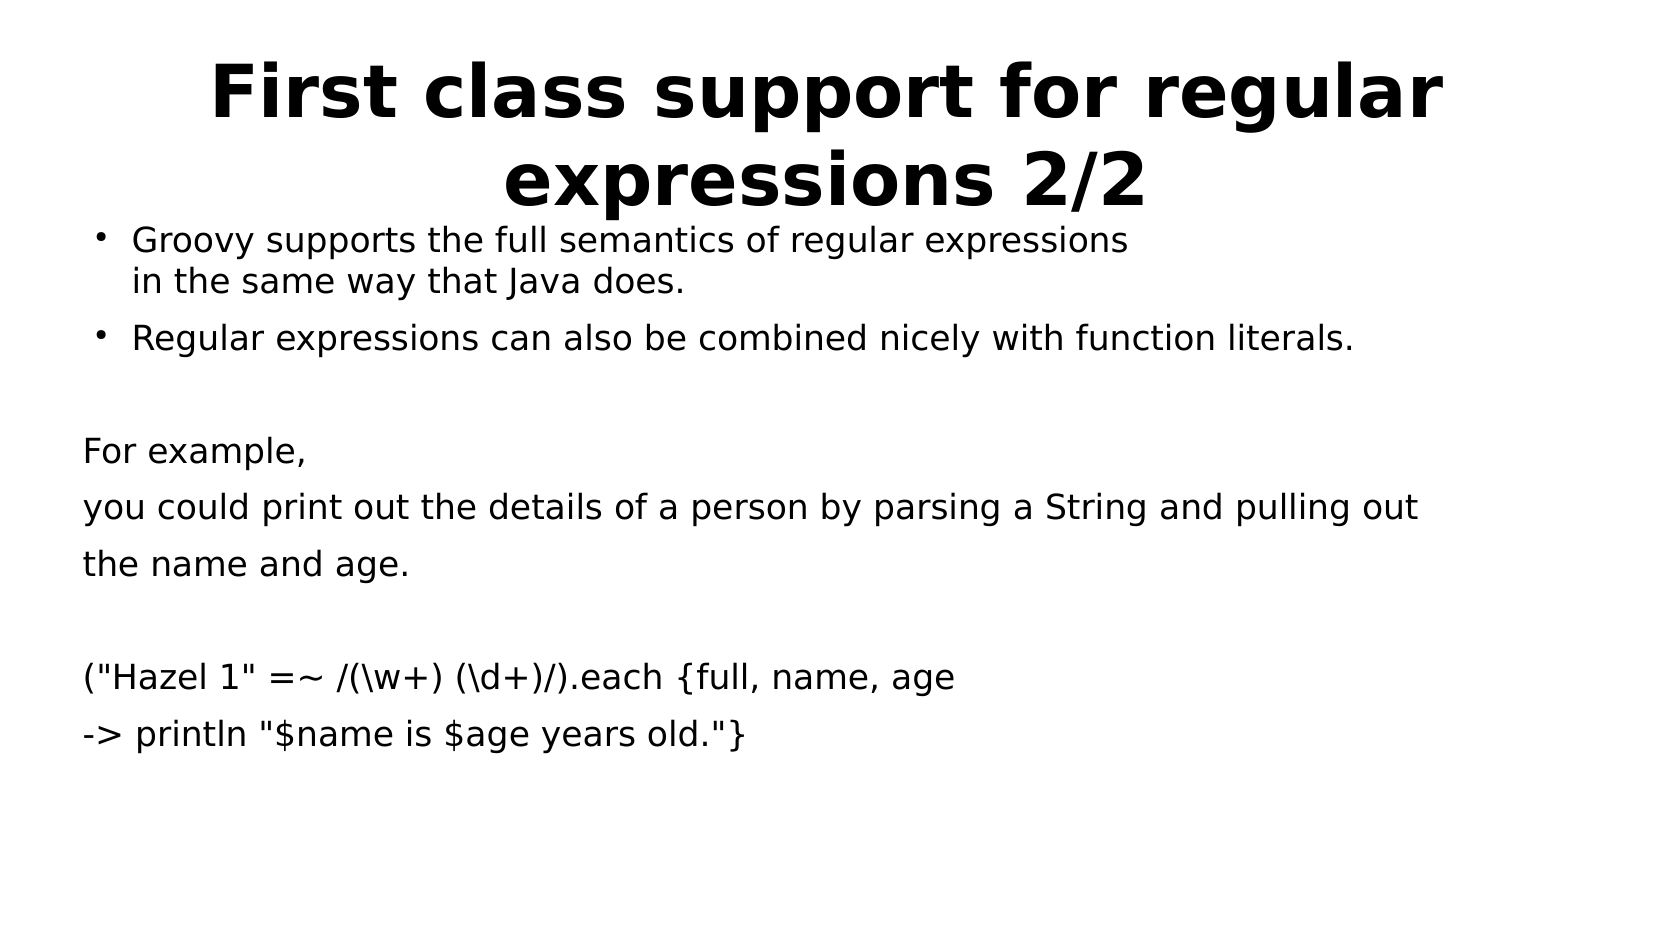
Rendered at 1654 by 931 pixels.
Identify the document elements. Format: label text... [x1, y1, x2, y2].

title First class support for regular expressions 2/2 [82, 37, 1571, 147]
list Groovy supports the full semantics of regular expressions in the same way that Java does. Regular expressions can also be combined nicely with function literals. For example, you could print out the details of a person by parsing a String and pulling out the name and age. ("Hazel 1" =~ /(\w+) (\d+)/).each {full, name, age -> println "$name is $age years old."} [82, 217, 1571, 758]
